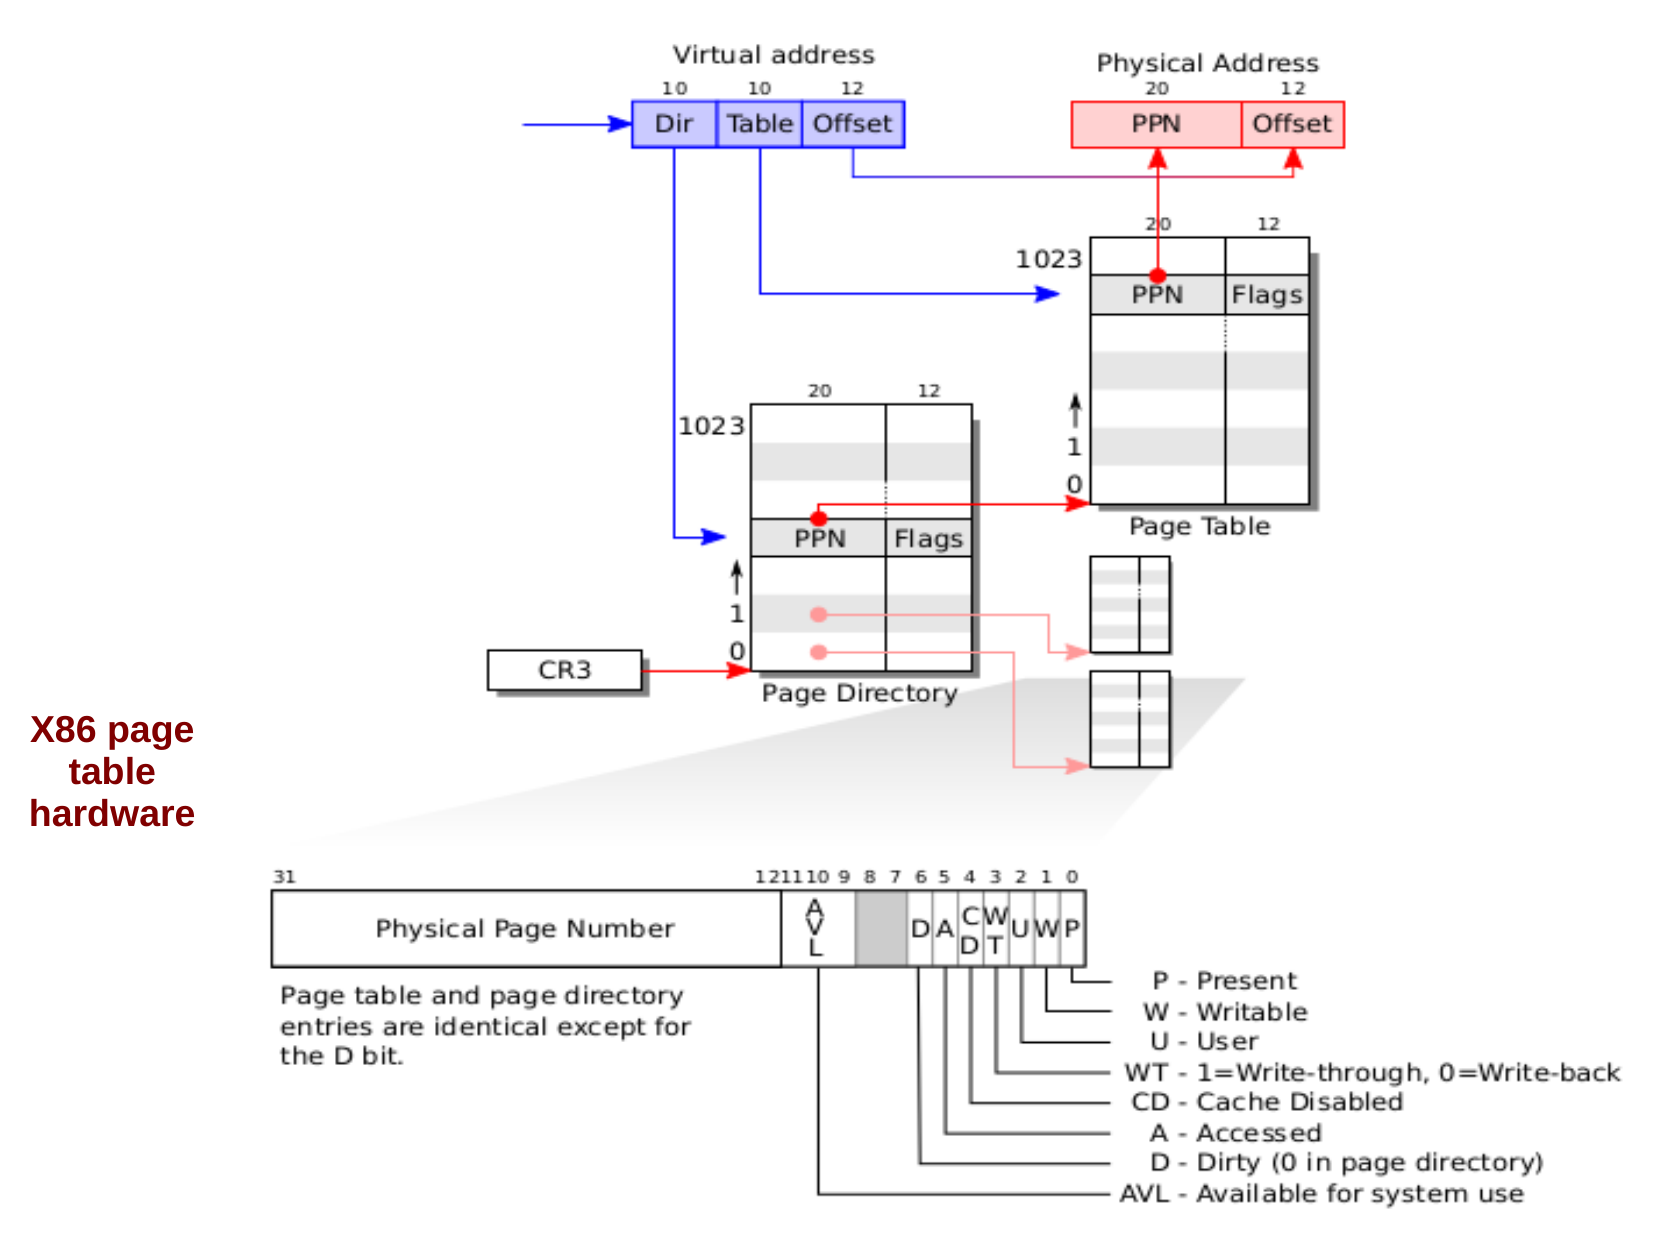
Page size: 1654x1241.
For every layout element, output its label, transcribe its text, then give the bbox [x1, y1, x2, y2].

title X86 page table hardware [11, 362, 213, 1182]
picture [248, 20, 1653, 1213]
